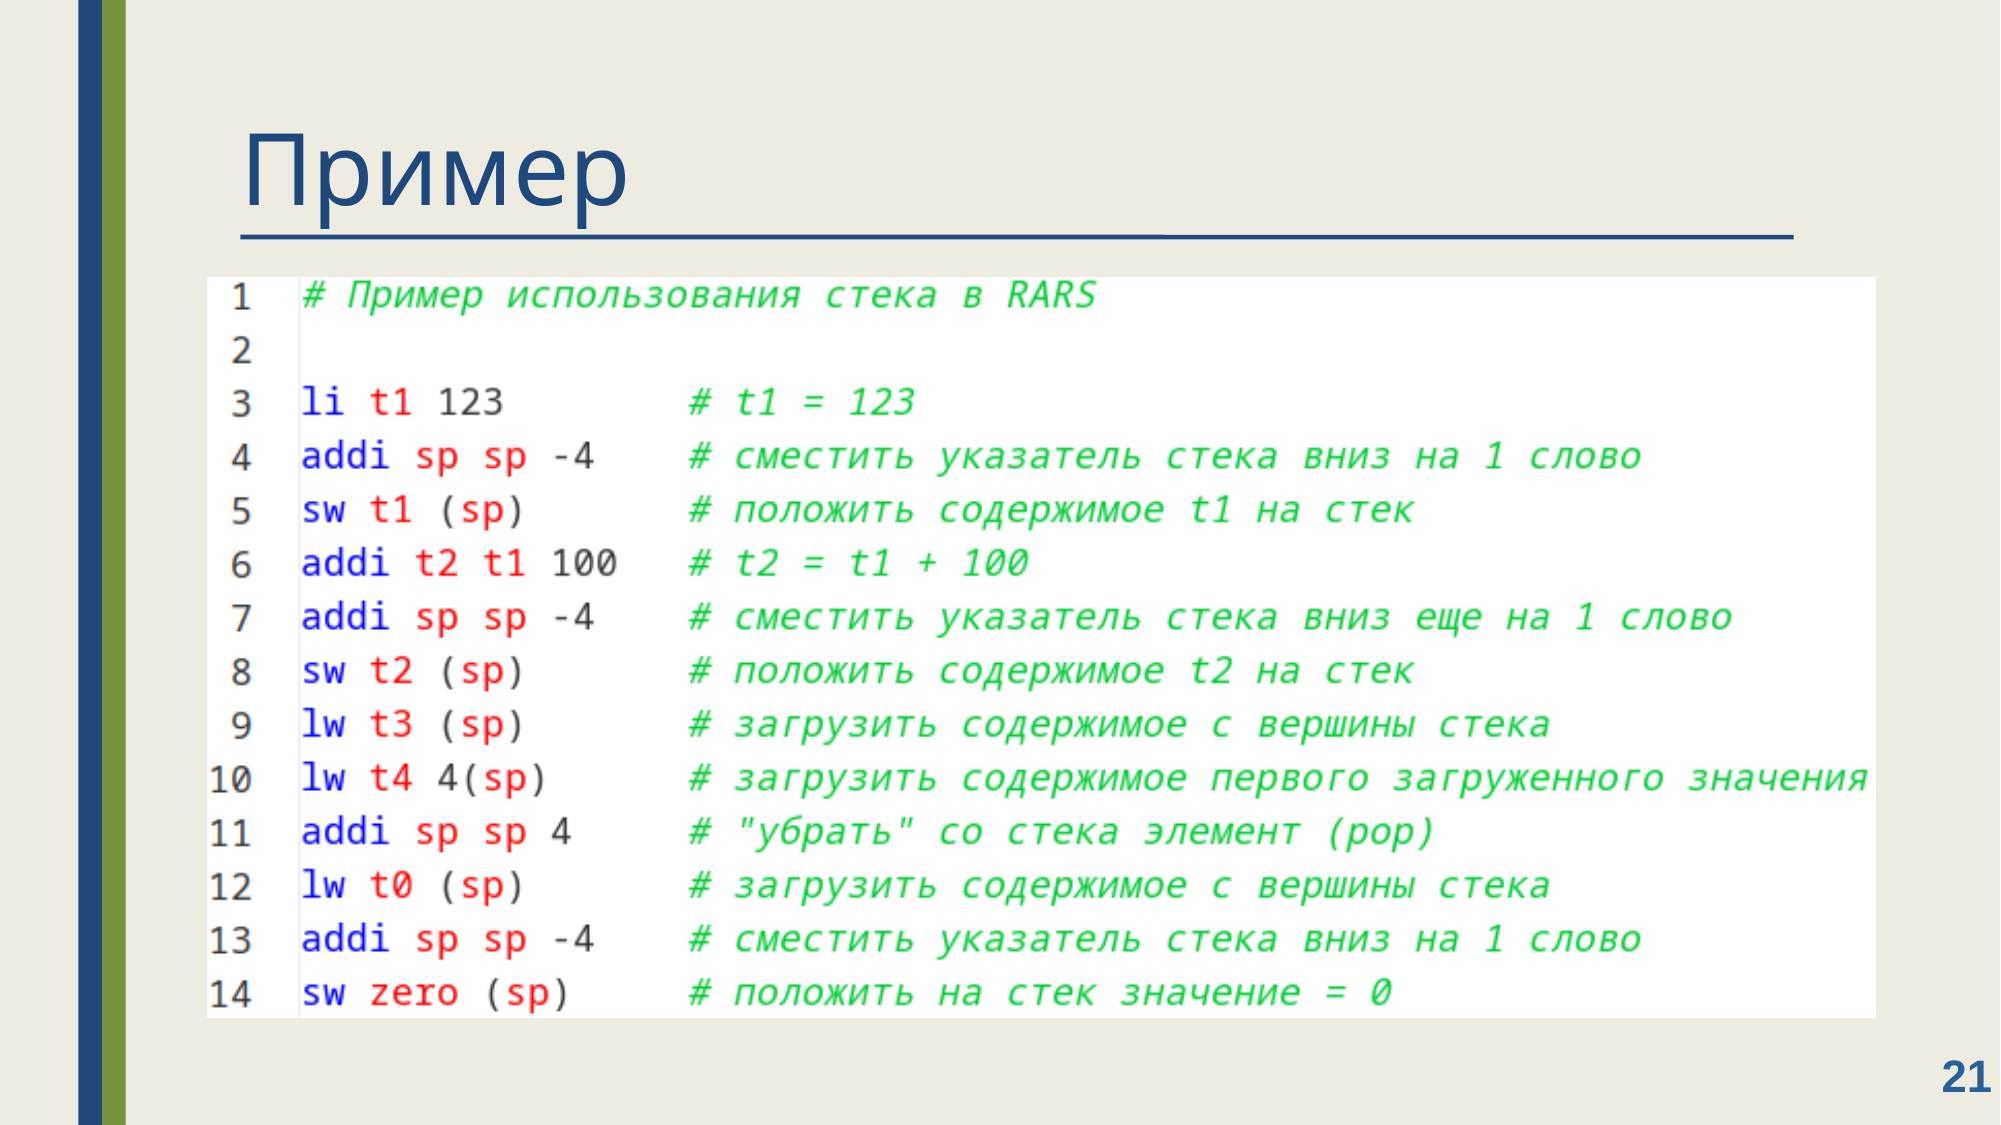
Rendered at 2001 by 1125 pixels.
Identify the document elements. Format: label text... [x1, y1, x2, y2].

picture [206, 277, 1876, 1018]
text_box <номер> [1766, 1043, 1998, 1125]
title Пример [225, 112, 1800, 231]
